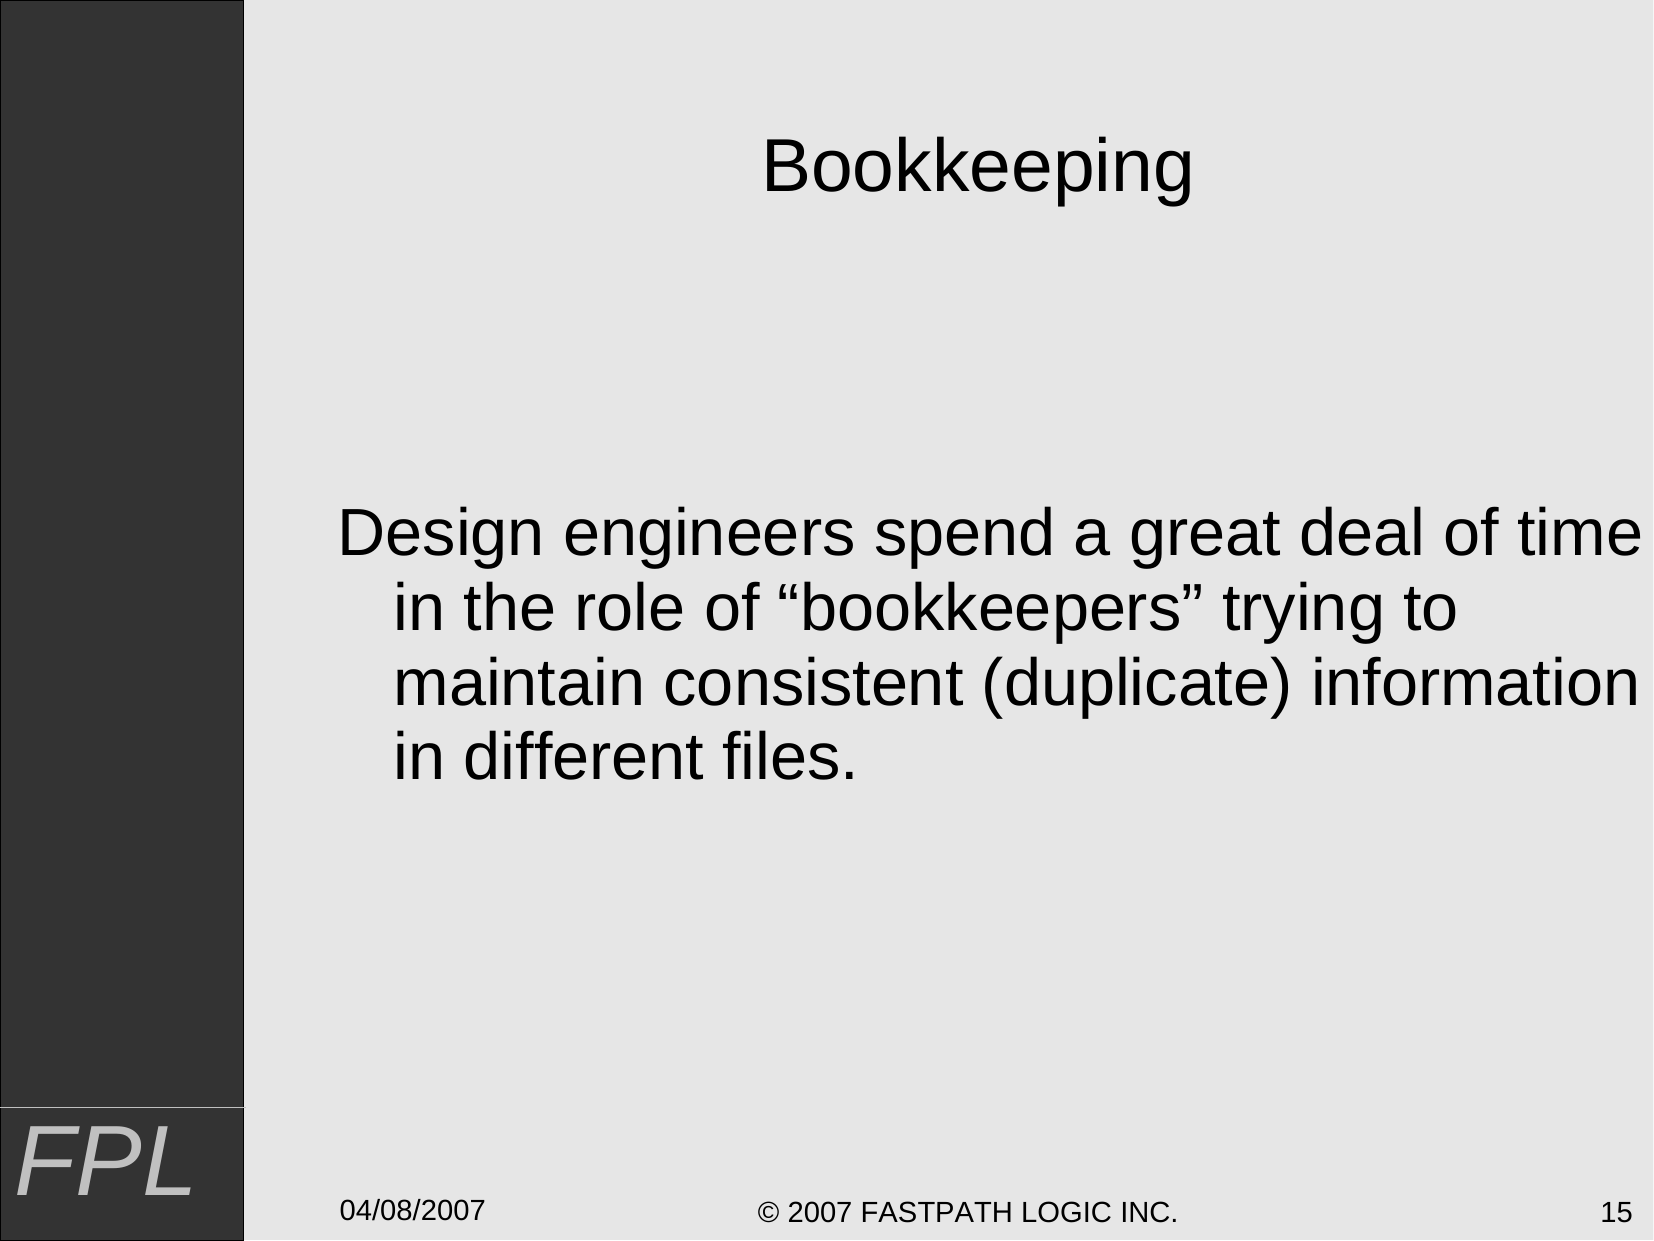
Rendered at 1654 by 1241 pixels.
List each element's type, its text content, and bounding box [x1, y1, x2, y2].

subtitle Design engineers spend a great deal of time in the role of “bookkeepers” trying to maintain consistent (duplicate) information in different files. [337, 262, 1650, 1169]
title Bookkeeping [427, 57, 1530, 262]
